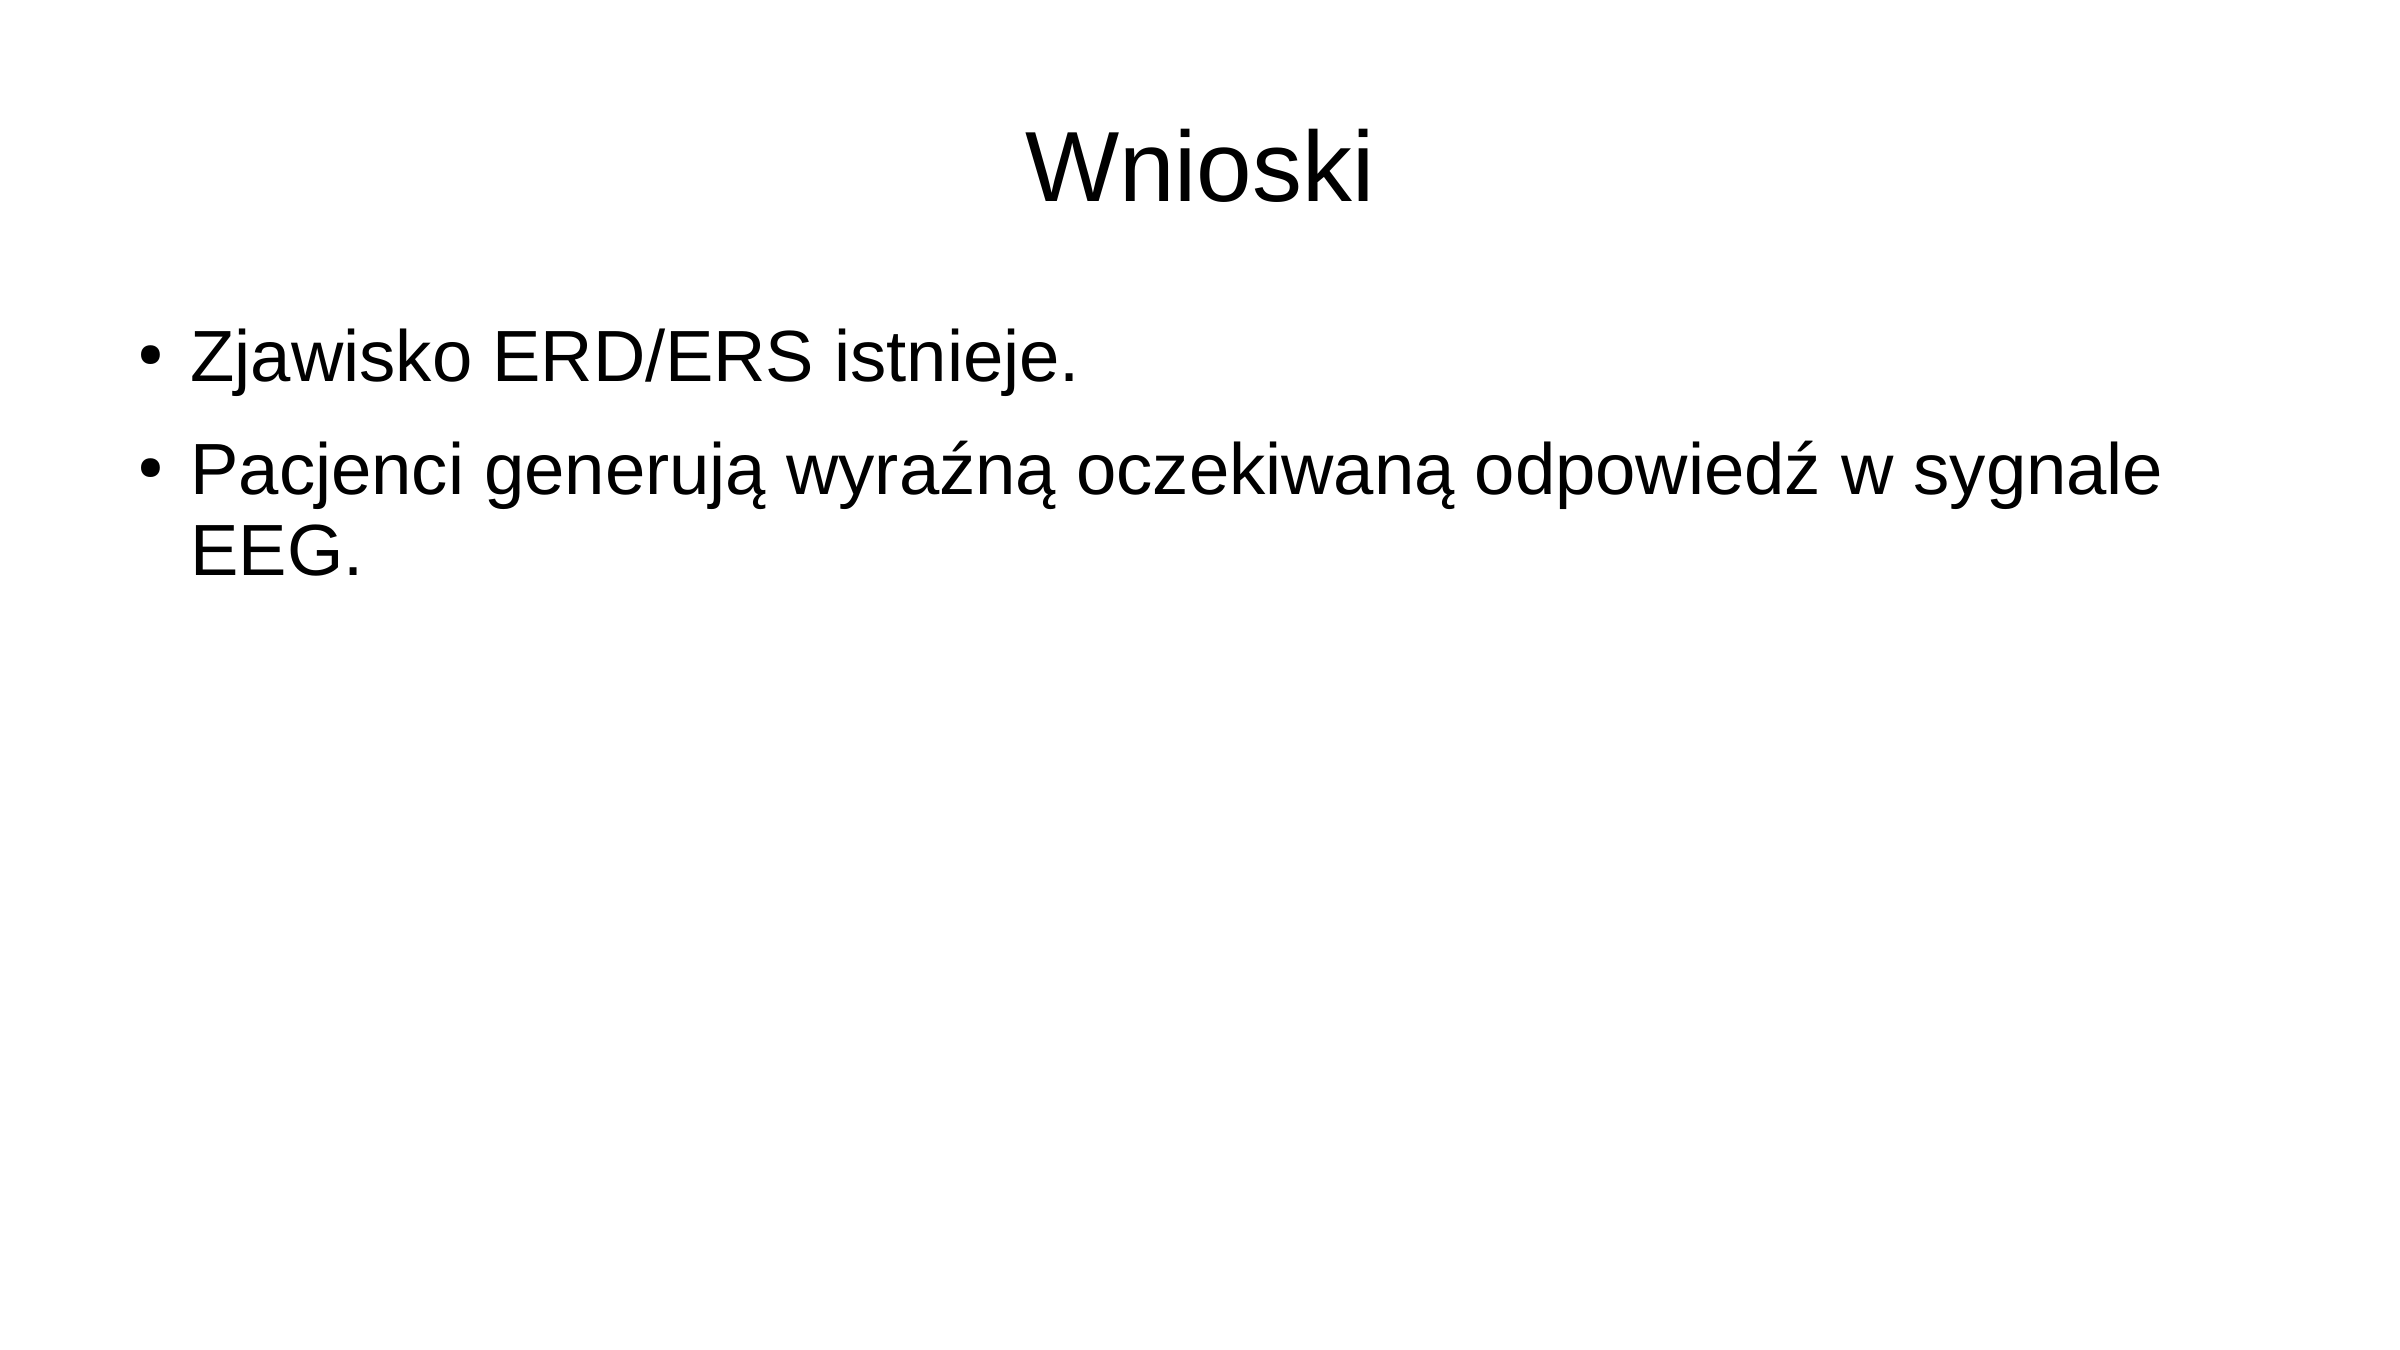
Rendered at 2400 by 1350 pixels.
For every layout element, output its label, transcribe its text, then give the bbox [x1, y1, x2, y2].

title Wnioski [120, 53, 2280, 280]
list Zjawisko ERD/ERS istnieje. Pacjenci generują wyraźną oczekiwaną odpowiedź w sygnale EEG. [120, 315, 2232, 1099]
